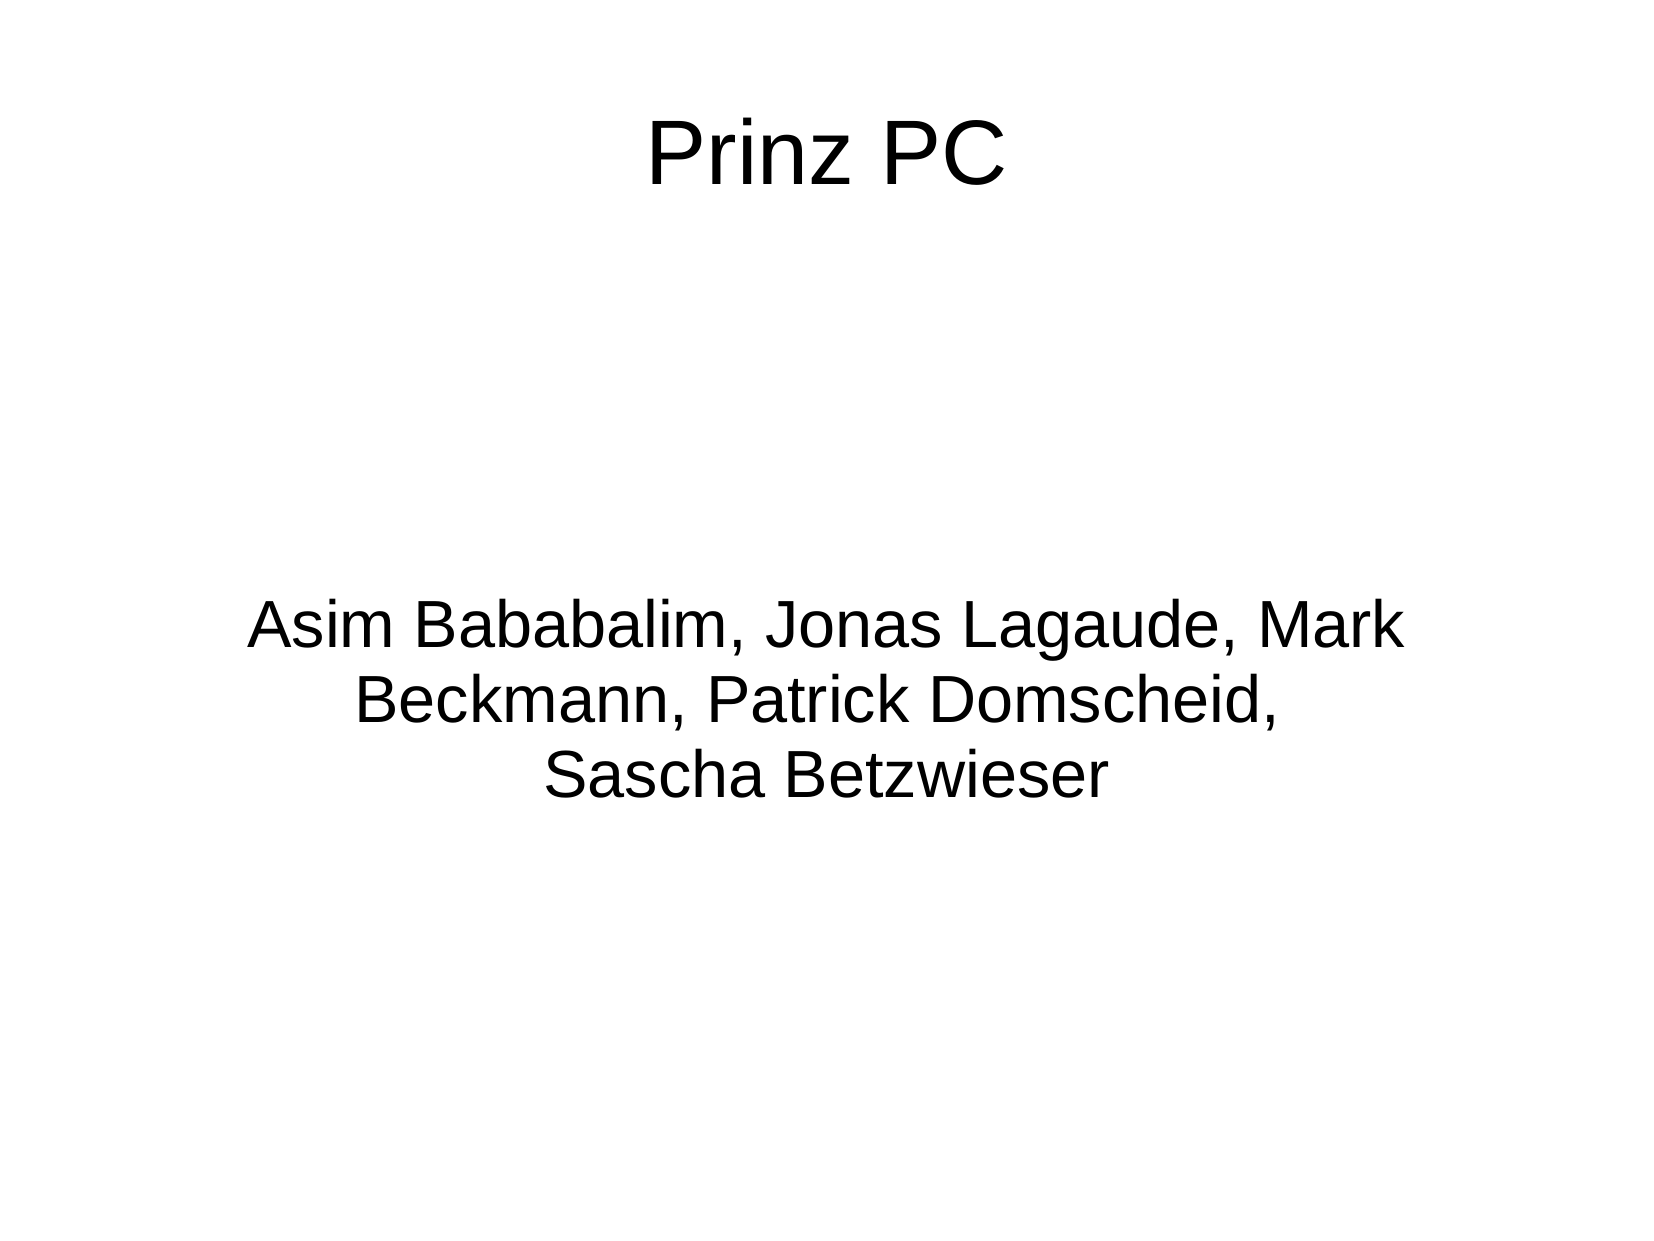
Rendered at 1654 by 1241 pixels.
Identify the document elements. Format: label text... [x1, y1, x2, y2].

subtitle Asim Bababalim, Jonas Lagaude, Mark Beckmann, Patrick Domscheid, Sascha Betzwieser [82, 290, 1571, 1109]
title Prinz PC [82, 49, 1571, 257]
